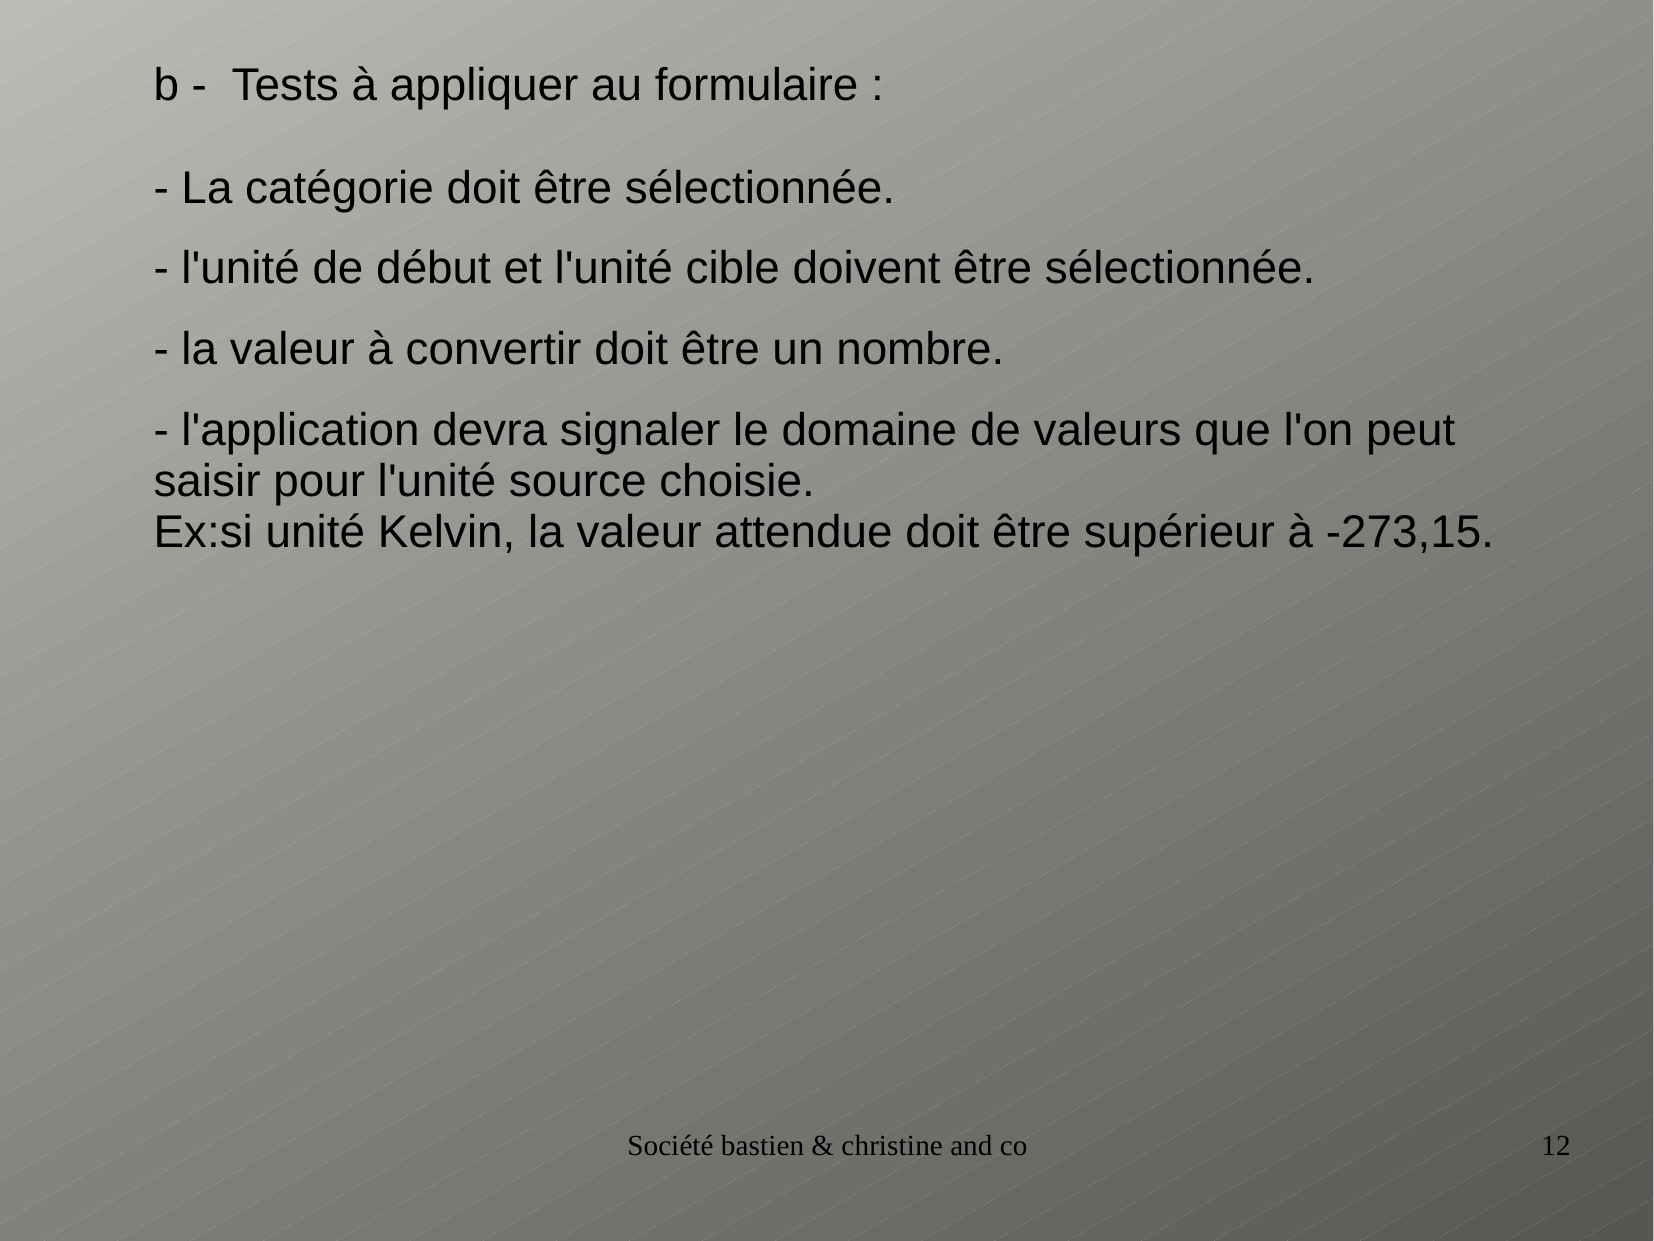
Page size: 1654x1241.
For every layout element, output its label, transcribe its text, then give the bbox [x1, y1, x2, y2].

list b - Tests à appliquer au formulaire : - La catégorie doit être sélectionnée. - l'unité de début et l'unité cible doivent être sélectionnée. - la valeur à convertir doit être un nombre. - l'application devra signaler le domaine de valeurs que l'on peut saisir pour l'unité source choisie. Ex:si unité Kelvin, la valeur attendue doit être supérieur à -273,15. [82, 59, 1571, 1109]
